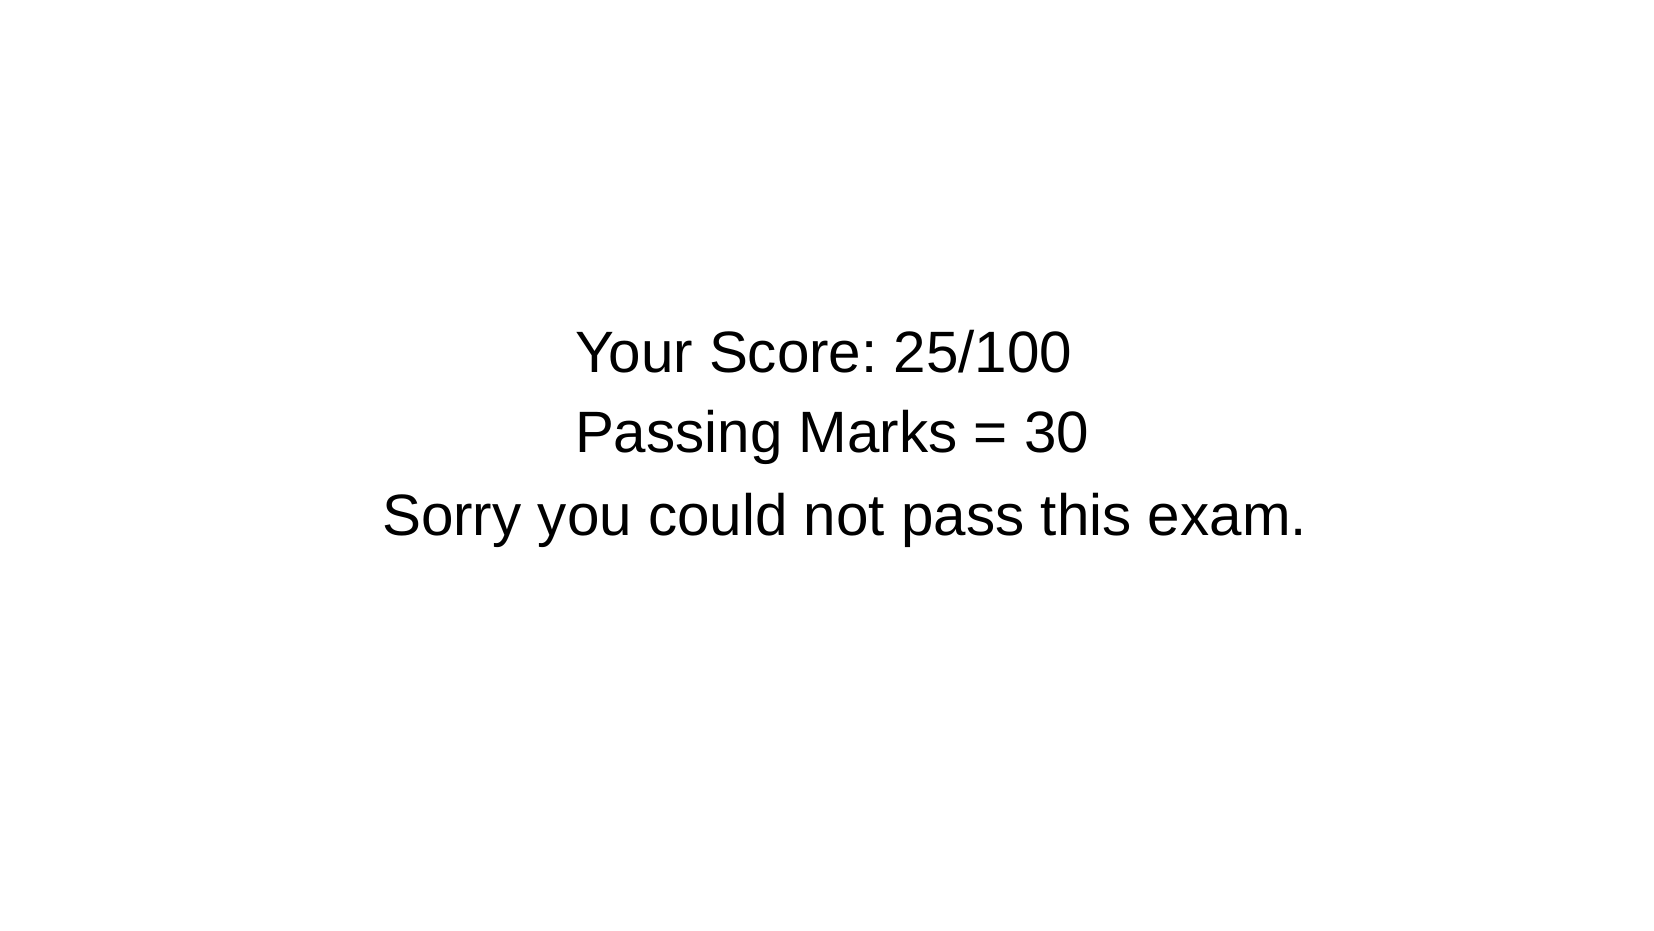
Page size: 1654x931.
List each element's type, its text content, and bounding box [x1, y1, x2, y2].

text_box Passing Marks = 30 [560, 392, 1105, 473]
text_box Your Score: 25/100 [560, 312, 1088, 392]
text_box Sorry you could not pass this exam. [367, 475, 1323, 556]
